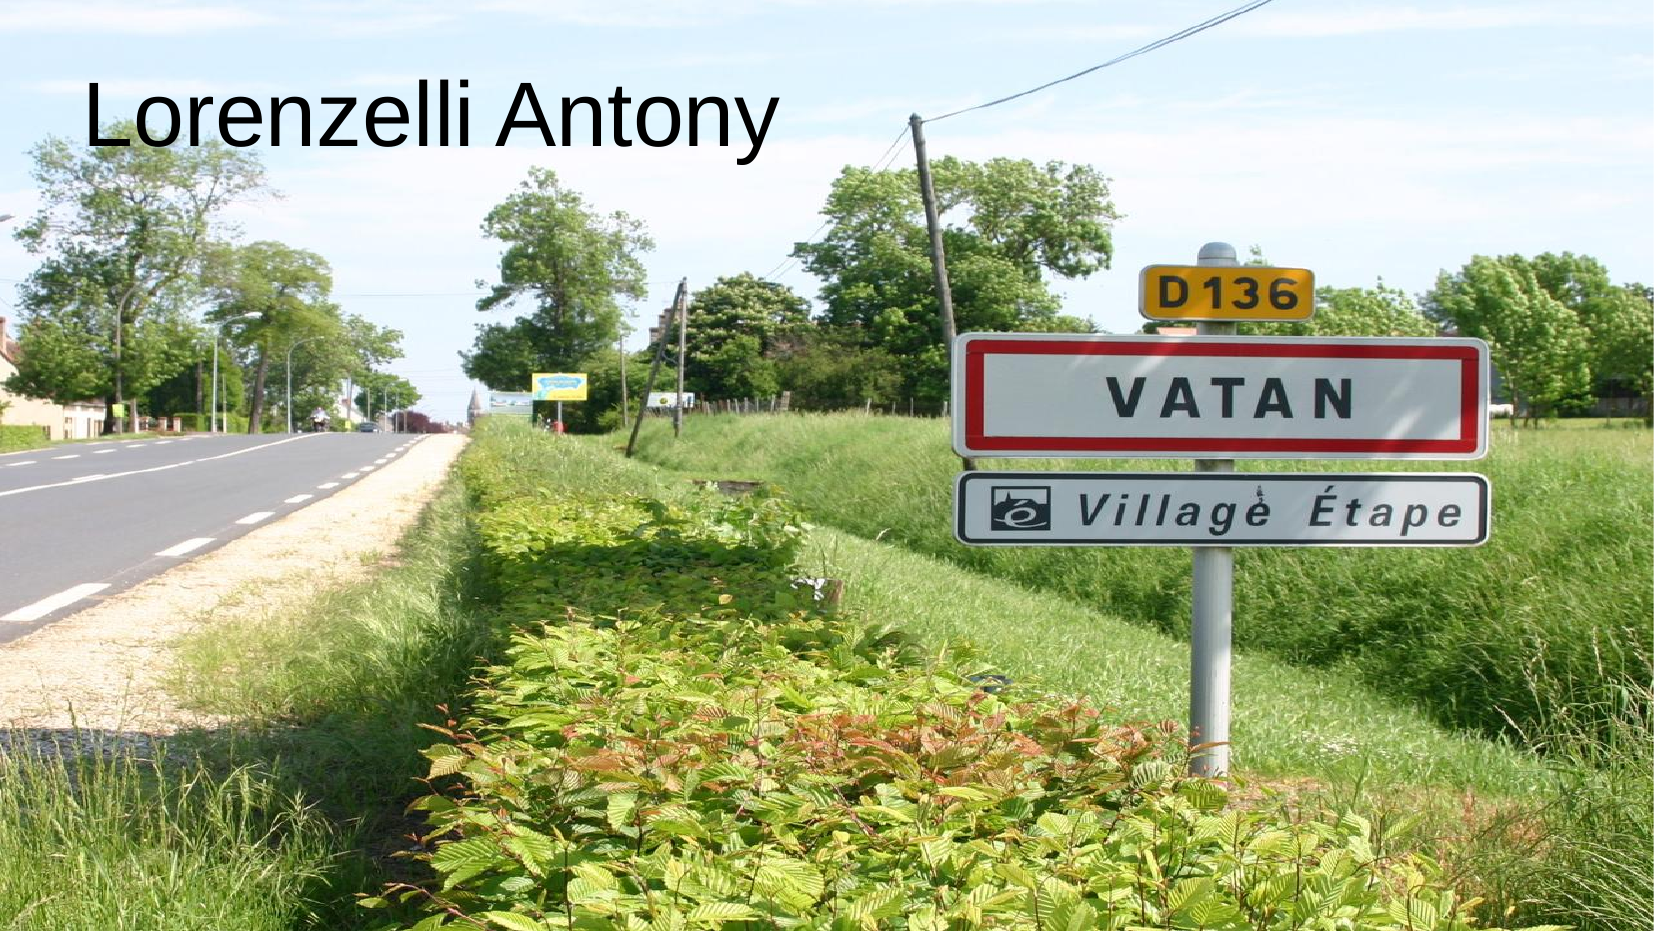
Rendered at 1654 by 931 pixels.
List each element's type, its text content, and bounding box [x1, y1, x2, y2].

title Lorenzelli Antony [82, 37, 1571, 193]
picture [0, 0, 1654, 931]
